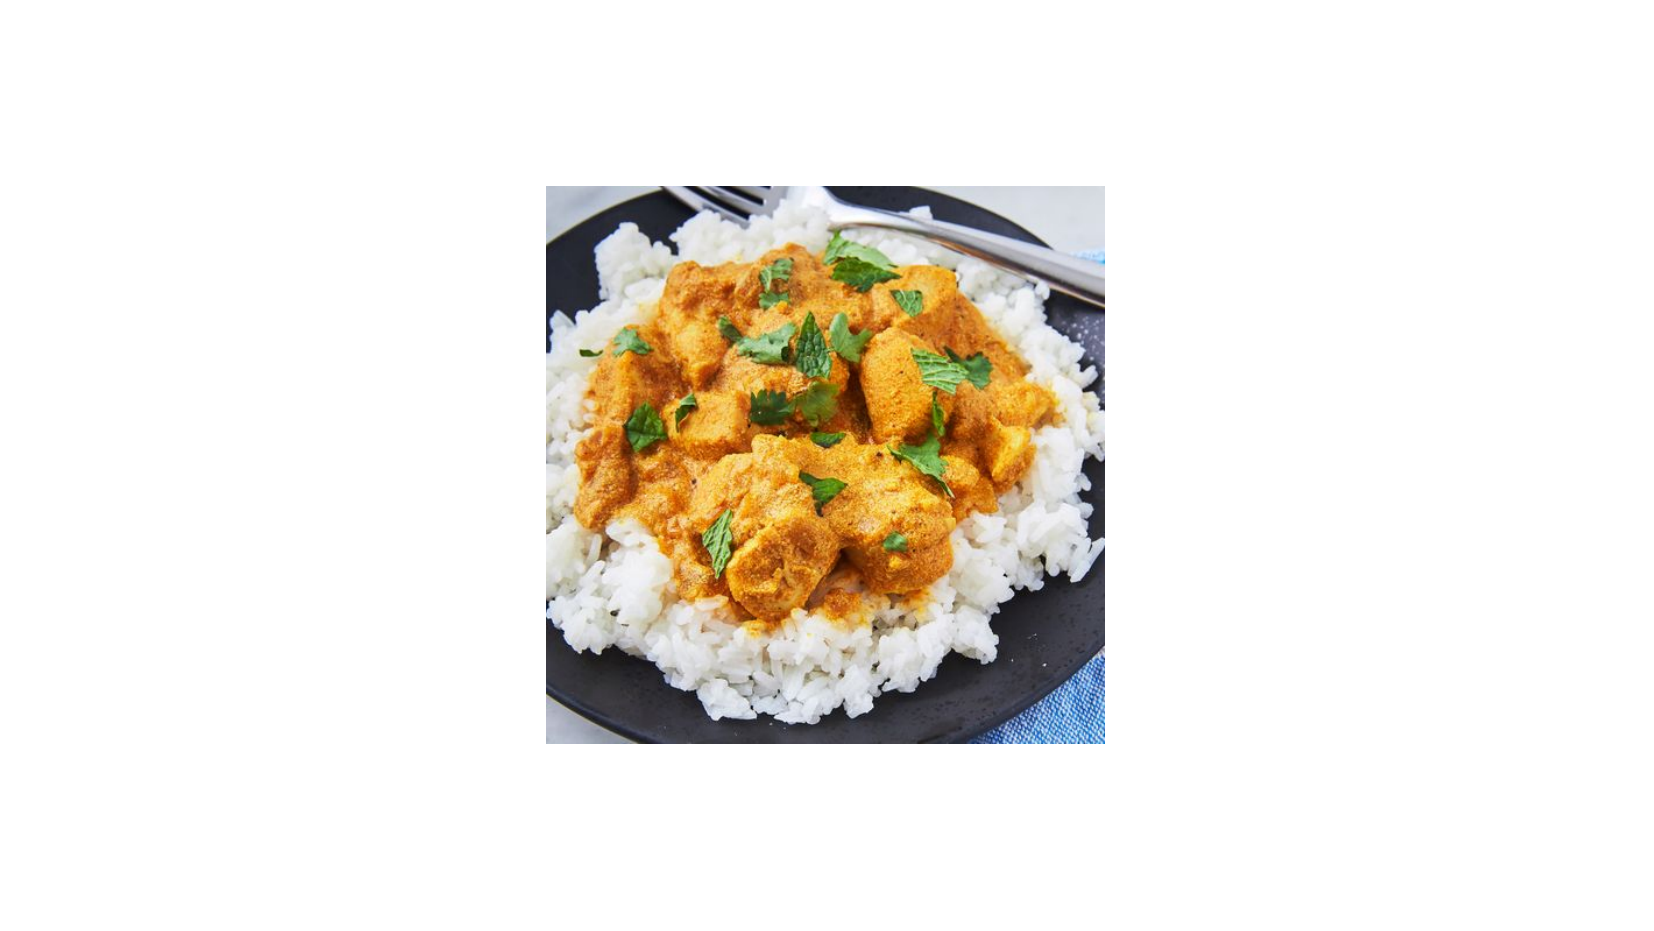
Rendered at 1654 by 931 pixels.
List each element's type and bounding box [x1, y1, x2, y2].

picture [546, 186, 1105, 744]
